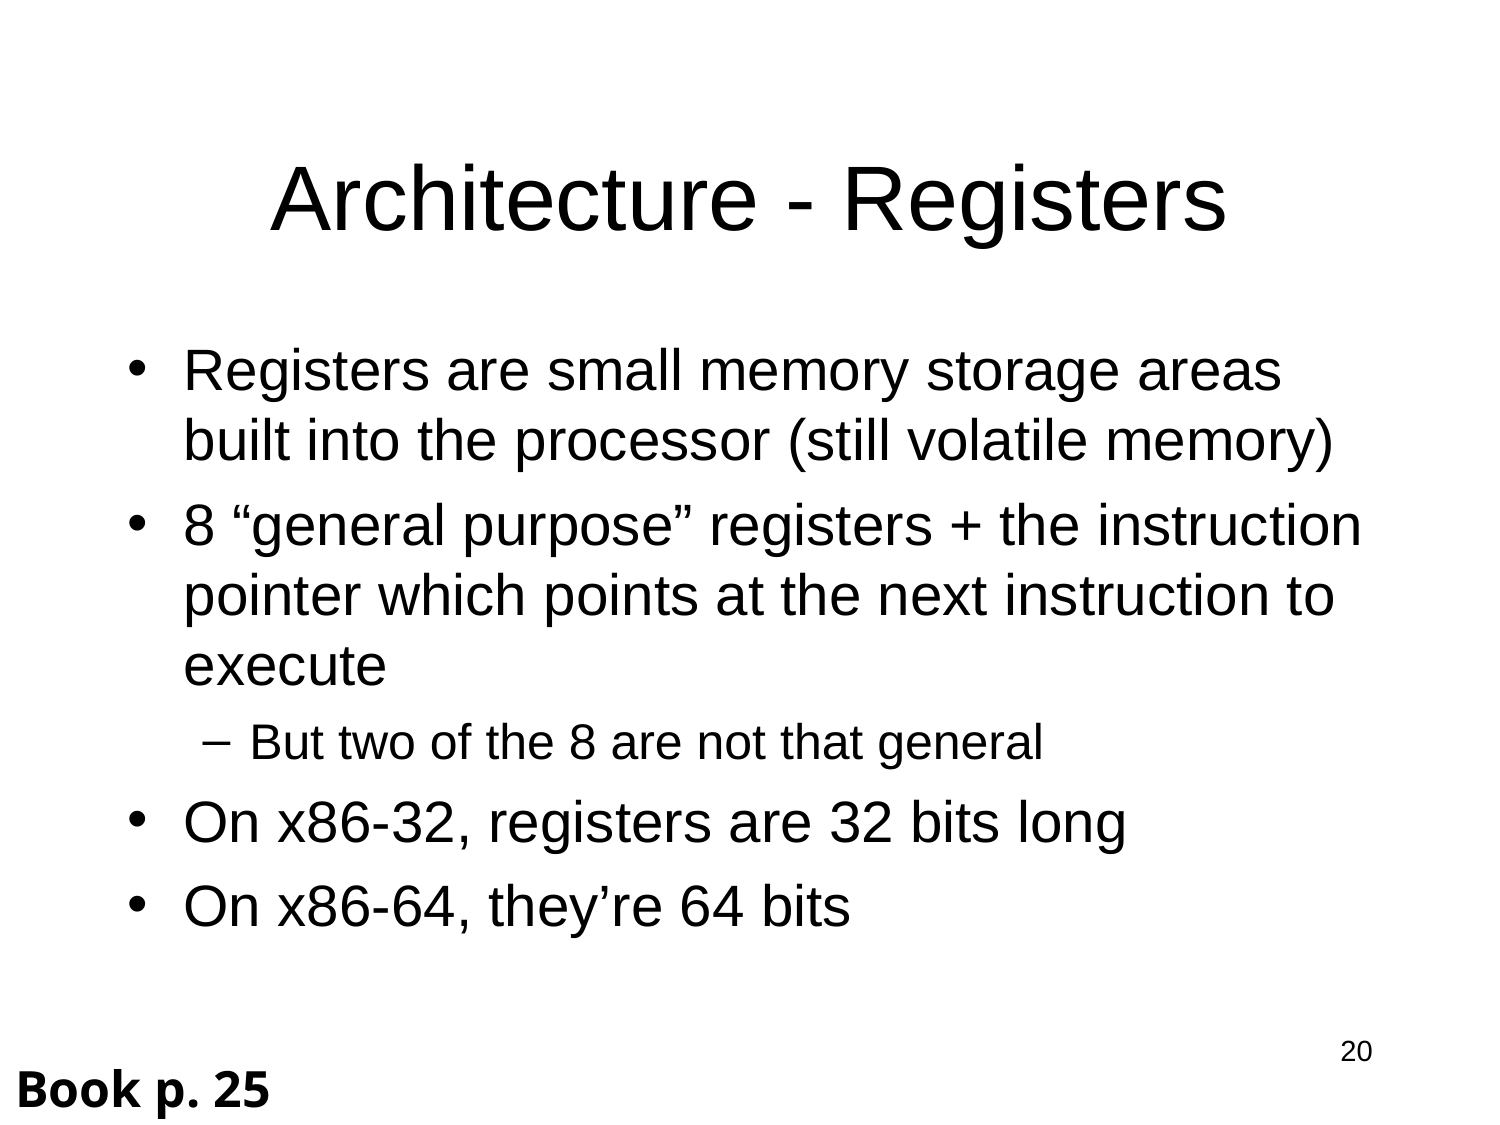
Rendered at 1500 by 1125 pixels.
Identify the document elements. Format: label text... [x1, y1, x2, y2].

title Architecture - Registers [112, 99, 1388, 288]
text_box Book p. 25 [0, 1049, 286, 1125]
text_box <number> [1074, 1025, 1388, 1101]
list Registers are small memory storage areas built into the processor (still volatile memory) 8 “general purpose” registers + the instruction pointer which points at the next instruction to execute But two of the 8 are not that general On x86-32, registers are 32 bits long On x86-64, they’re 64 bits [112, 324, 1388, 1001]
